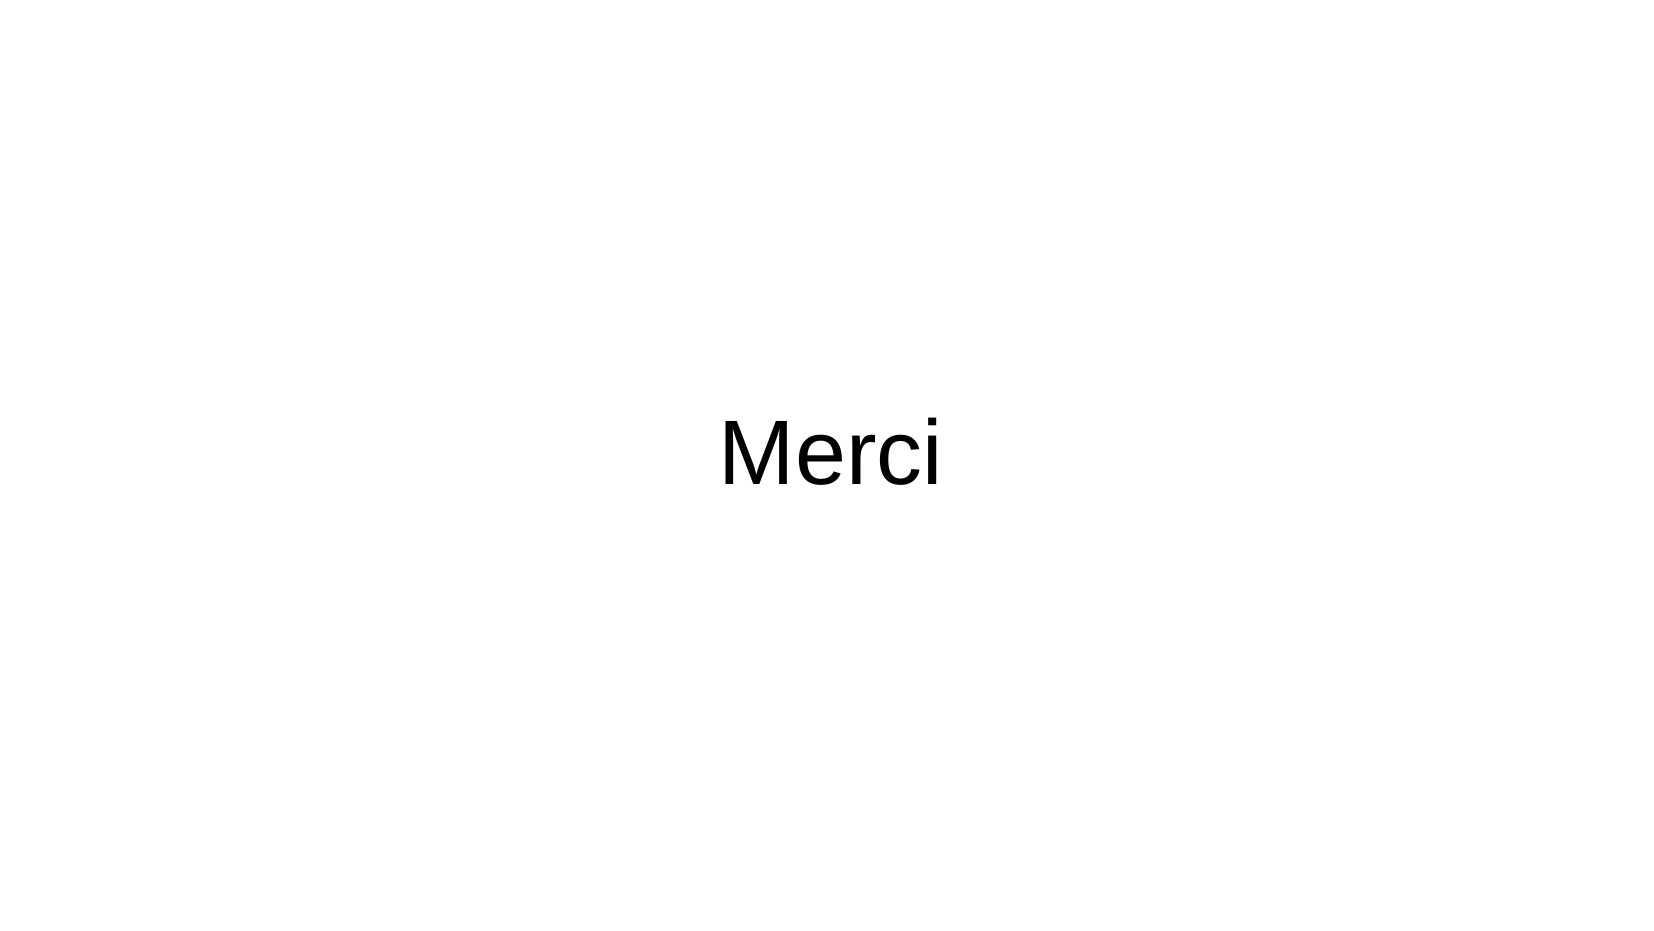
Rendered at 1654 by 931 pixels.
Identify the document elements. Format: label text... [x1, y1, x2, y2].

title Merci [86, 375, 1576, 531]
